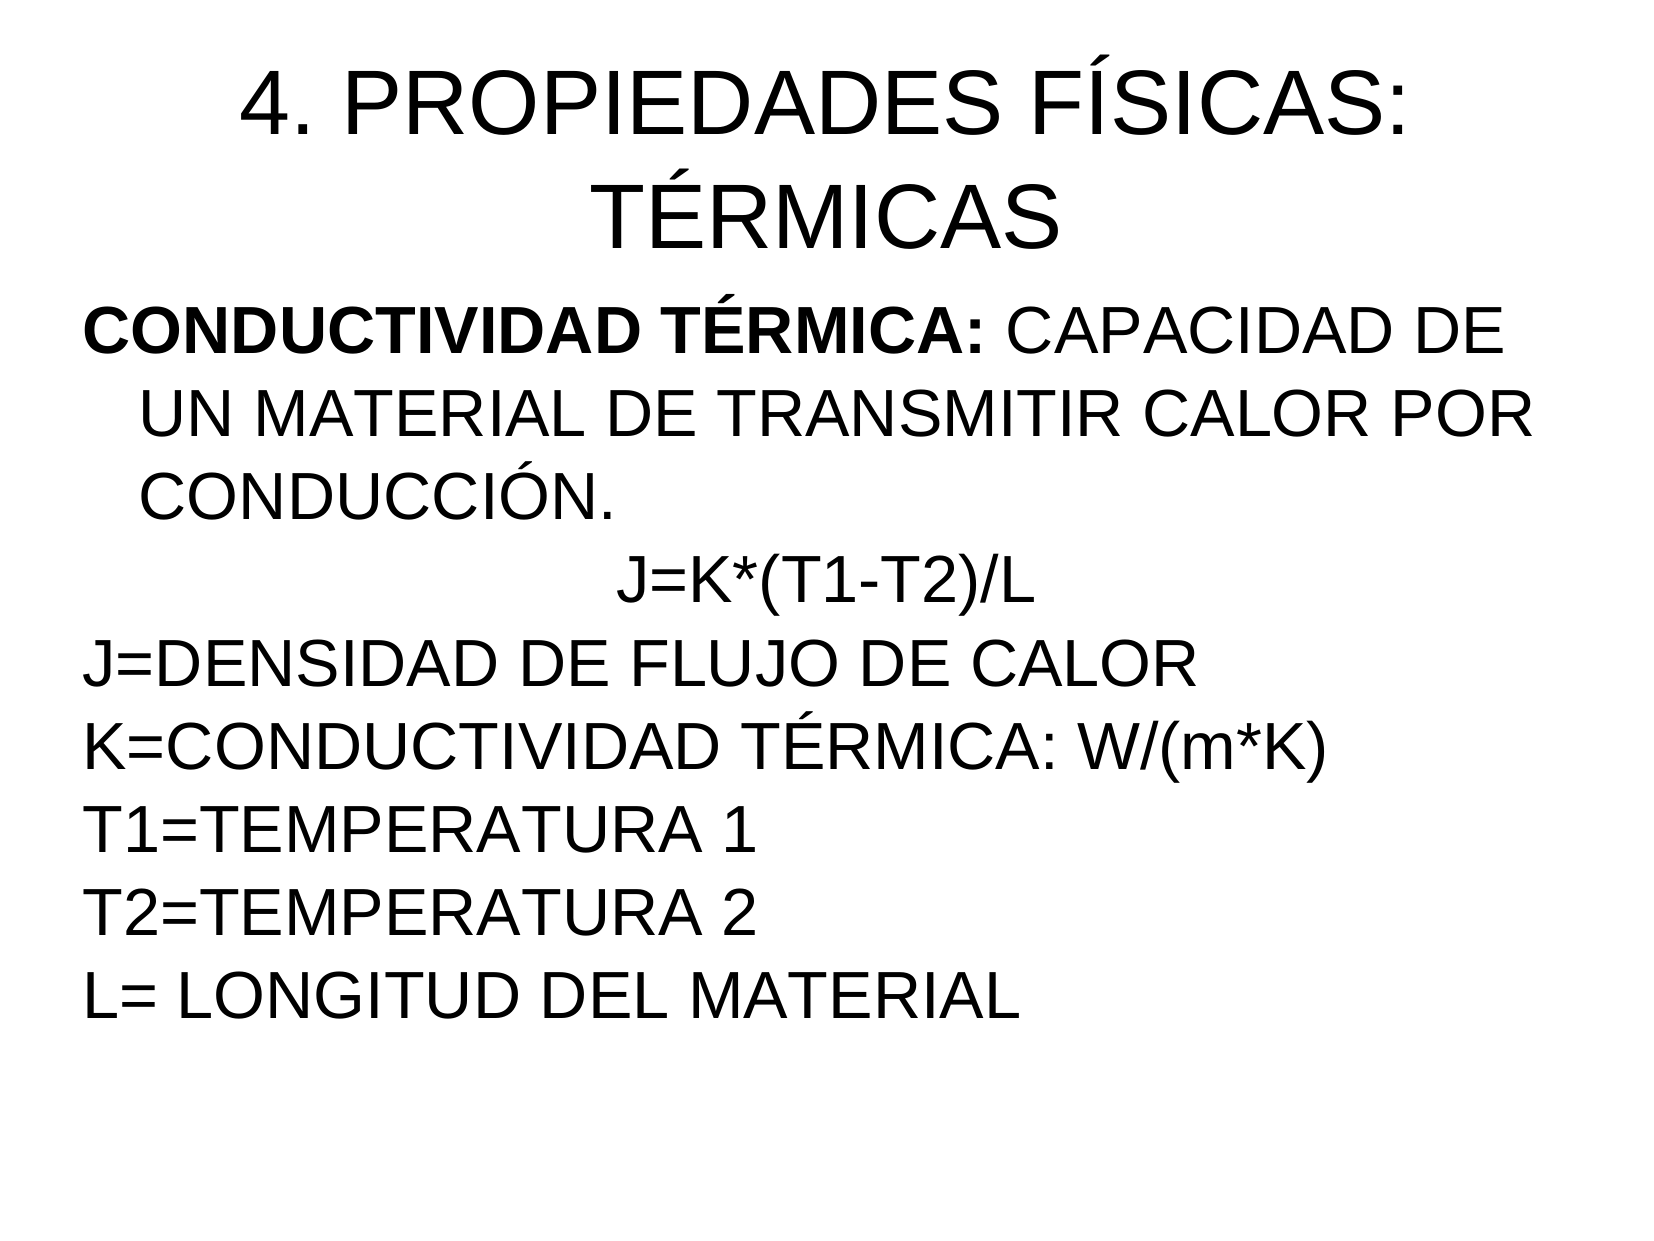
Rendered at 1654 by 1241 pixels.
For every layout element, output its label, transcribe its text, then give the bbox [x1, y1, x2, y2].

title 4. PROPIEDADES FÍSICAS: TÉRMICAS [82, 38, 1571, 268]
subtitle CONDUCTIVIDAD TÉRMICA: CAPACIDAD DE UN MATERIAL DE TRANSMITIR CALOR POR CONDUCCIÓN. J=K*(T1-T2)/L J=DENSIDAD DE FLUJO DE CALOR K=CONDUCTIVIDAD TÉRMICA: W/(m*K) T1=TEMPERATURA 1 T2=TEMPERATURA 2 L= LONGITUD DEL MATERIAL [82, 283, 1571, 1115]
